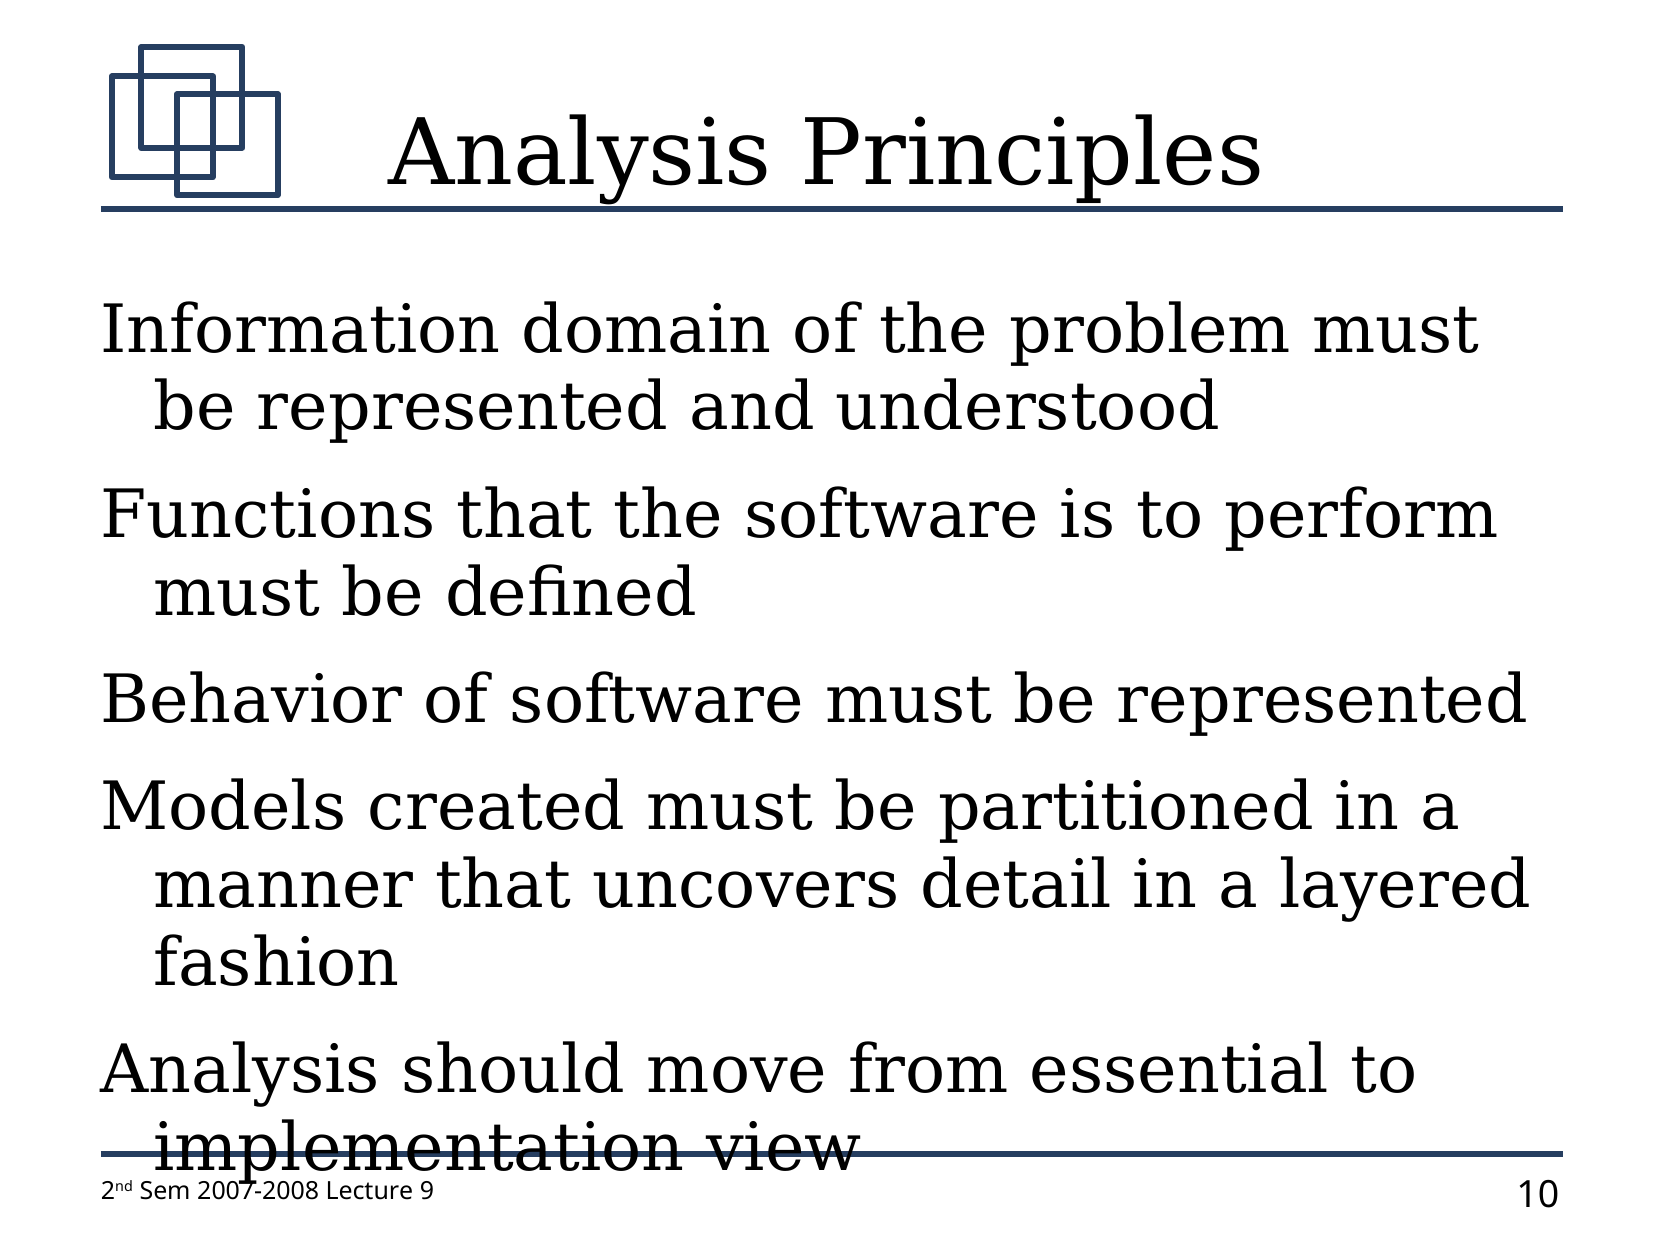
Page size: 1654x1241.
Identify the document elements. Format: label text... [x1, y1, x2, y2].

list Information domain of the problem must be represented and understood Functions that the software is to perform must be defined Behavior of software must be represented Models created must be partitioned in a manner that uncovers detail in a layered fashion Analysis should move from essential to implementation view [82, 290, 1571, 1187]
title Analysis Principles [82, 49, 1571, 257]
